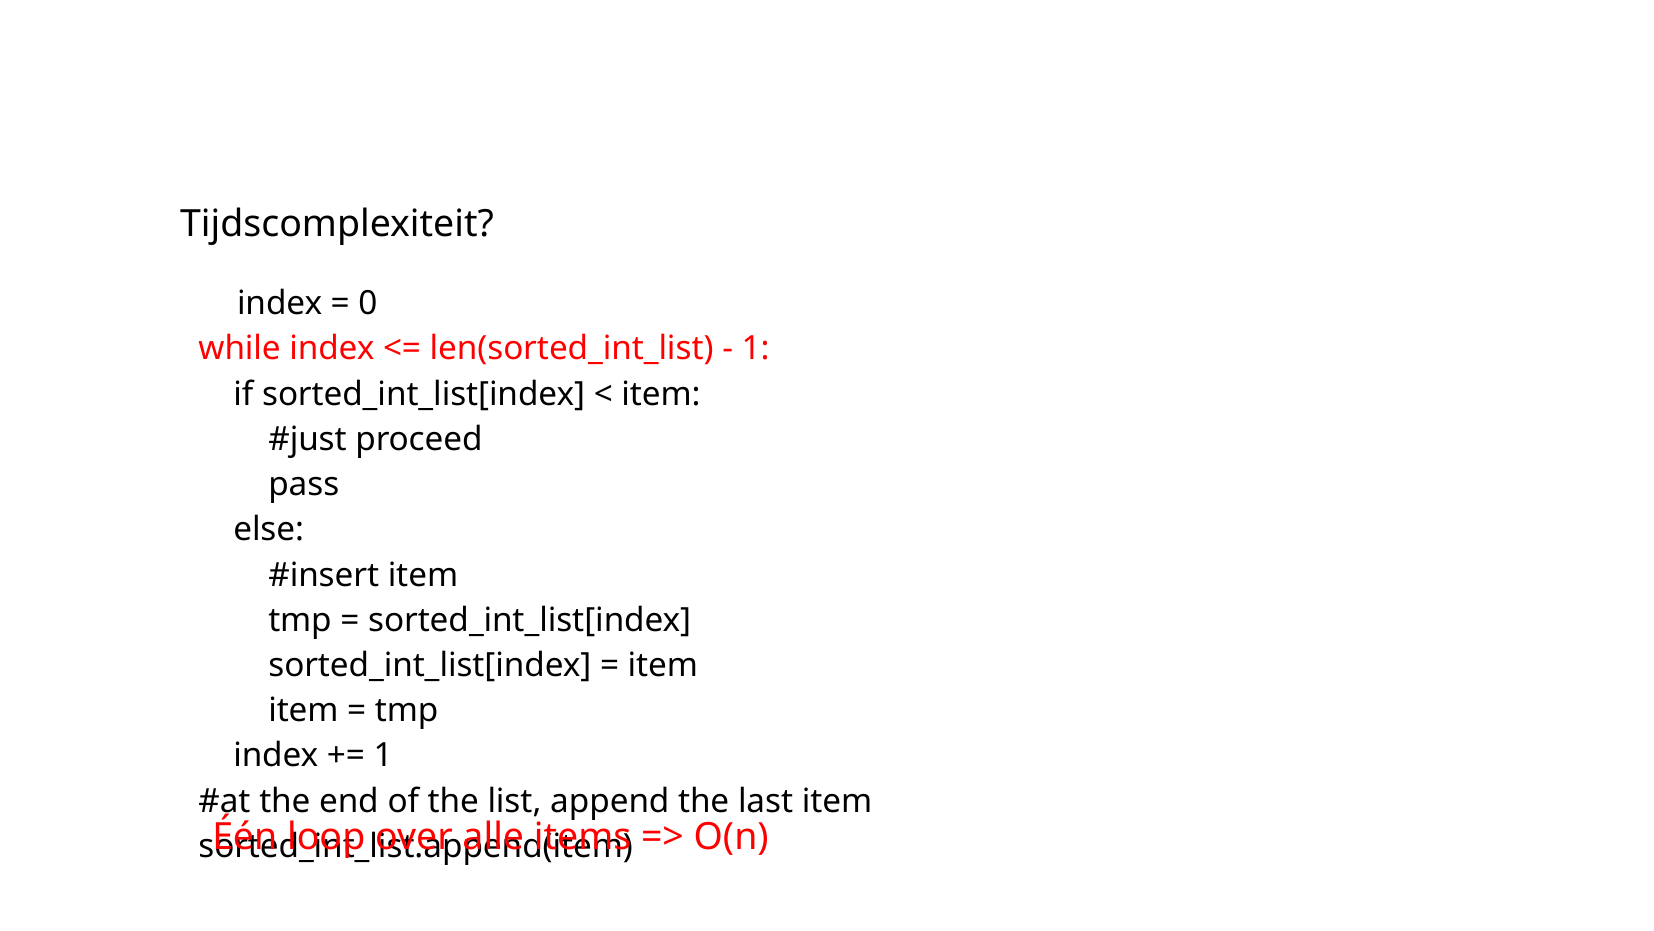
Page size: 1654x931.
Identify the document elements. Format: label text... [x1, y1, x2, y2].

text_box index = 0 while index <= len(sorted_int_list) - 1: if sorted_int_list[index] < item: #just proceed pass else: #insert item tmp = sorted_int_list[index] sorted_int_list[index] = item item = tmp index += 1 #at the end of the list, append the last item sorted_int_list.append(item) [148, 271, 1418, 826]
text_box Tijdscomplexiteit? [165, 188, 768, 249]
text_box Één loop over alle items => O(n) [197, 802, 993, 861]
